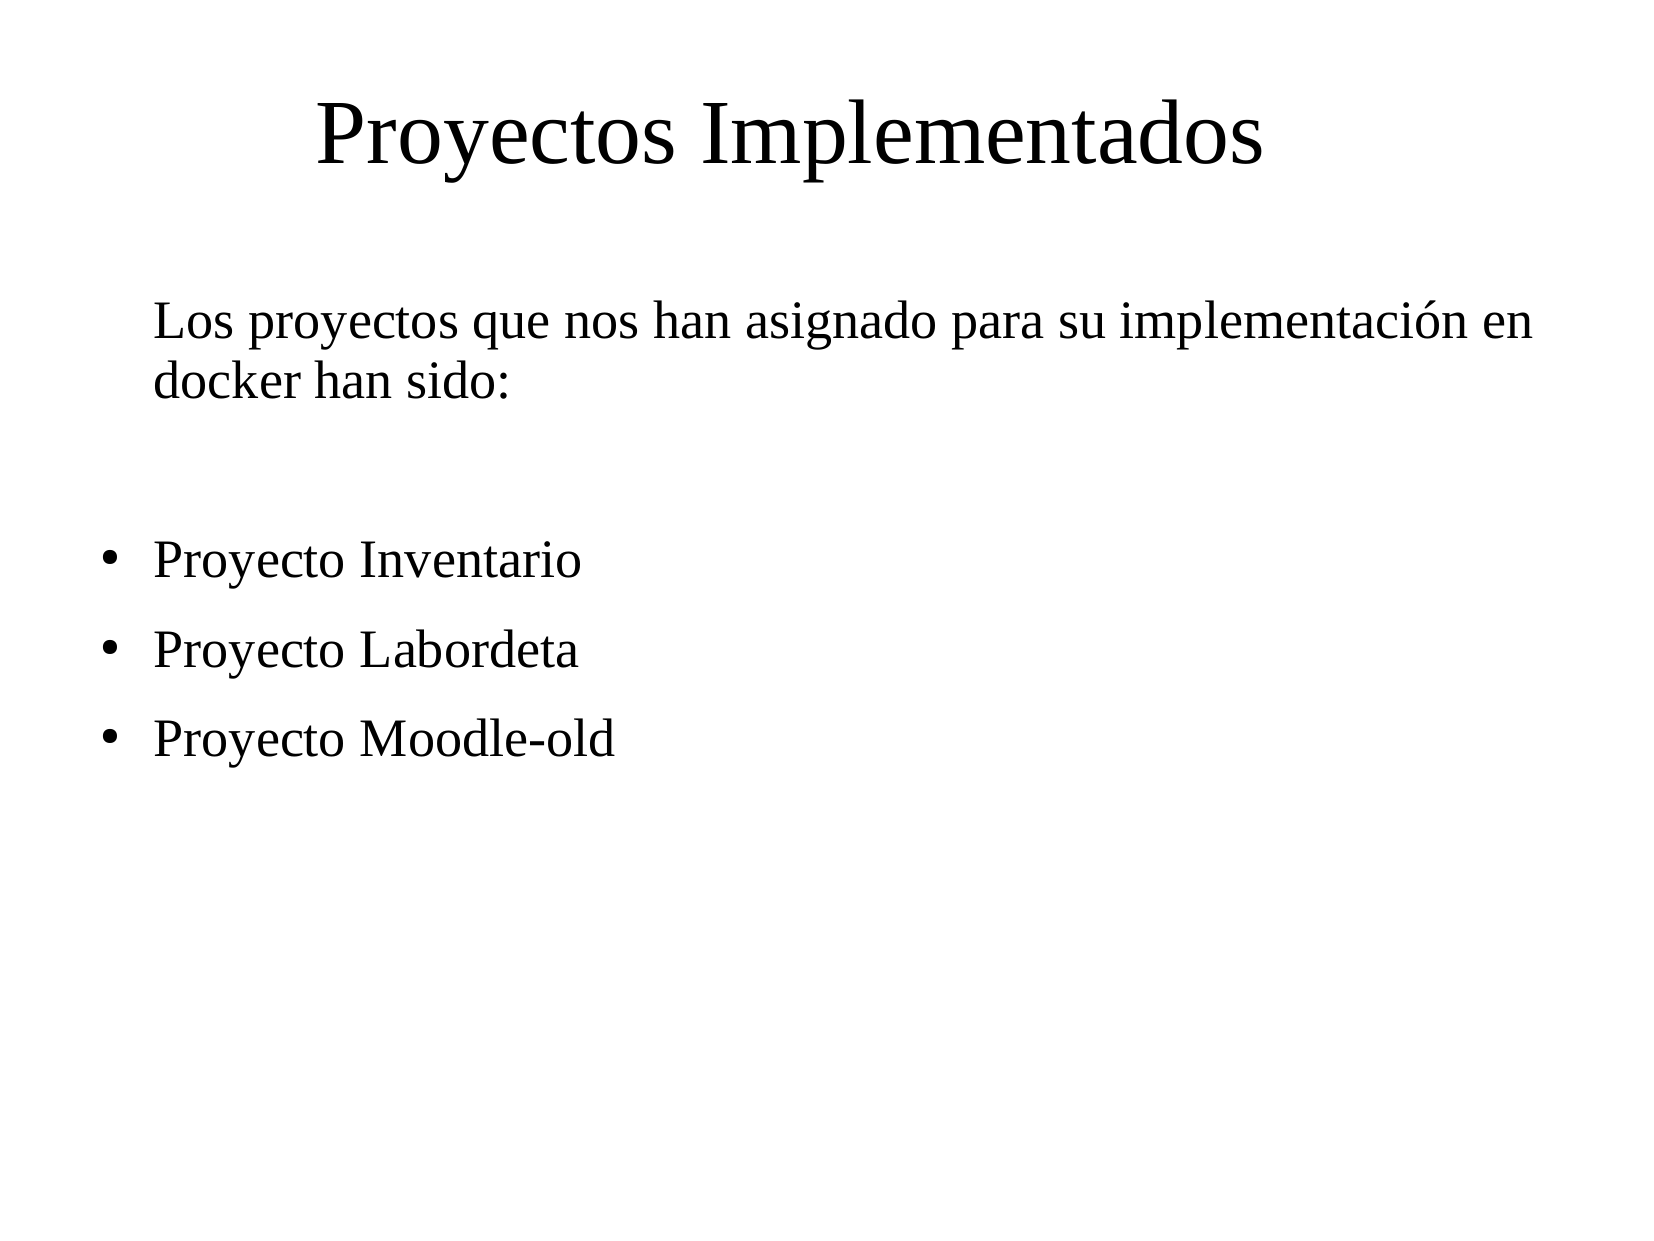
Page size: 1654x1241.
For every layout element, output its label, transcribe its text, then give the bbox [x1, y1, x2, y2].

title Proyectos Implementados [47, 29, 1536, 237]
list Los proyectos que nos han asignado para su implementación en docker han sido: Proyecto Inventario Proyecto Labordeta Proyecto Moodle-old [82, 290, 1571, 916]
